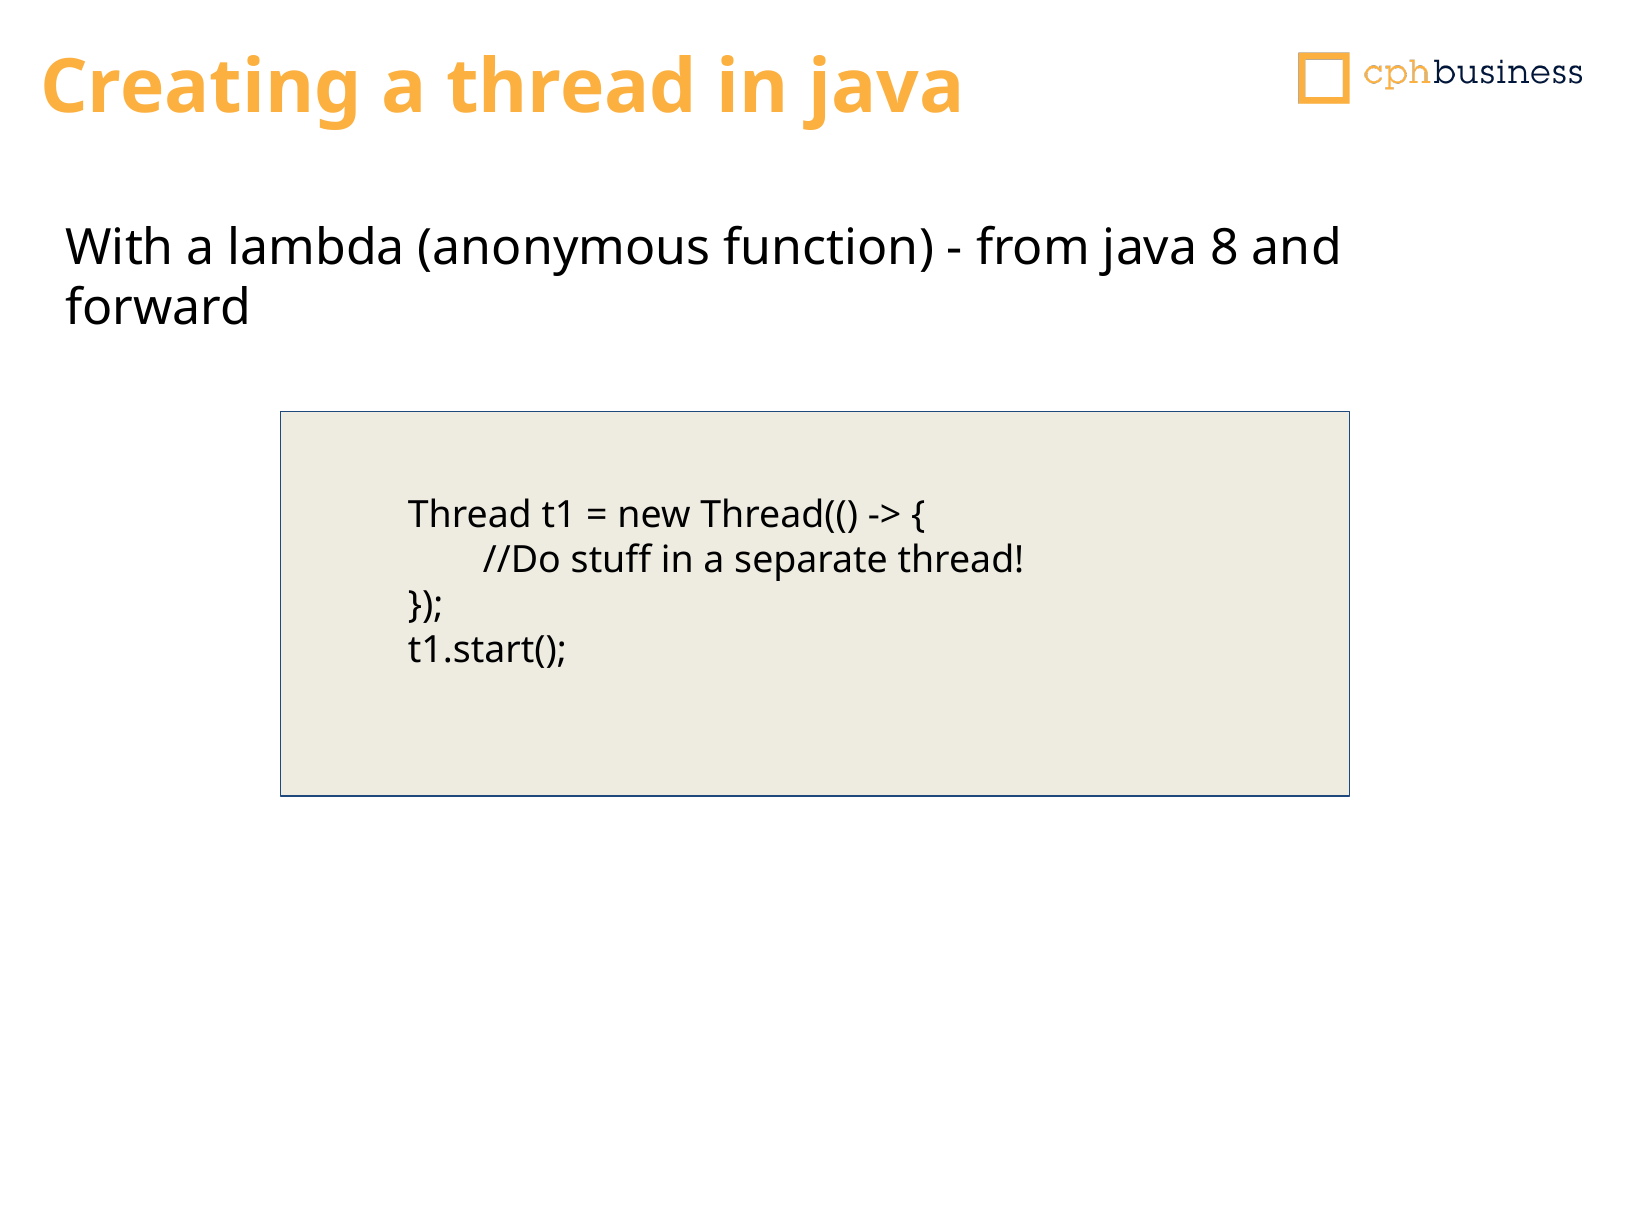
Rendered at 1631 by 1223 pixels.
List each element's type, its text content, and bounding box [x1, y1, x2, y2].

text_box Thread t1 = new Thread(() -> { //Do stuff in a separate thread! }); t1.start(); [393, 474, 1238, 822]
text_box Creating a thread in java [25, 29, 1171, 153]
text_box With a lambda (anonymous function) - from java 8 and forward [50, 199, 1477, 412]
text_box [280, 411, 1350, 796]
picture [1247, 1, 1631, 155]
